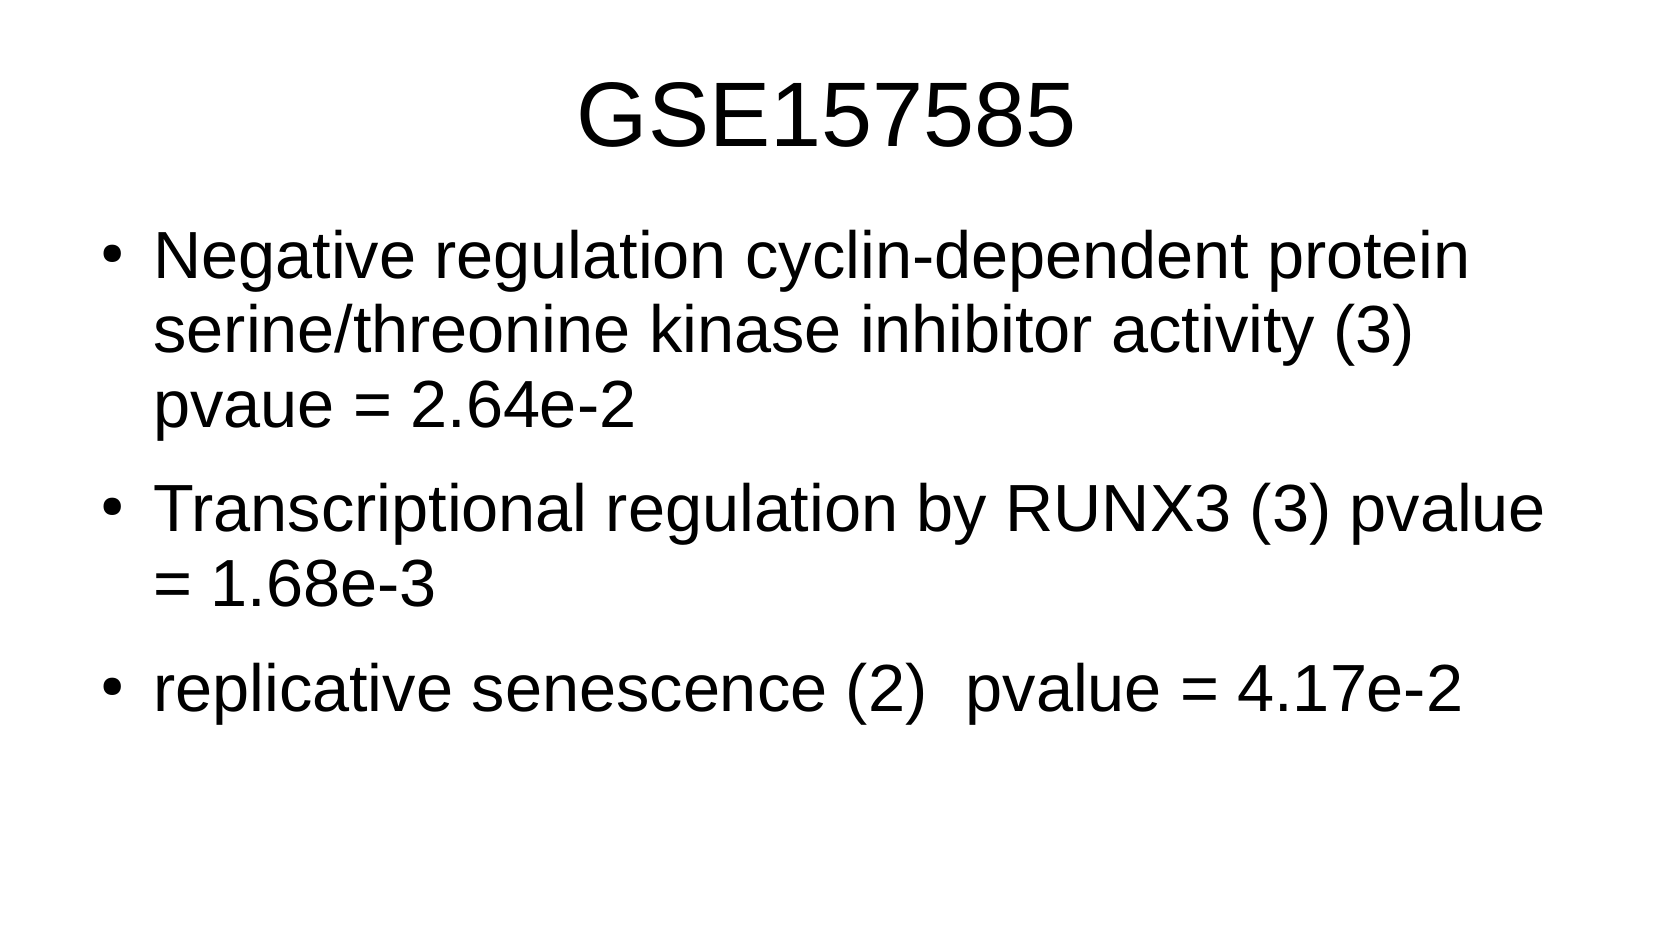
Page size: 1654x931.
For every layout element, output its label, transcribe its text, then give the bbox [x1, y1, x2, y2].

title GSE157585 [82, 37, 1571, 193]
list Negative regulation cyclin-dependent protein serine/threonine kinase inhibitor activity (3) pvaue = 2.64e-2 Transcriptional regulation by RUNX3 (3) pvalue = 1.68e-3 replicative senescence (2) pvalue = 4.17e-2 [82, 217, 1571, 758]
